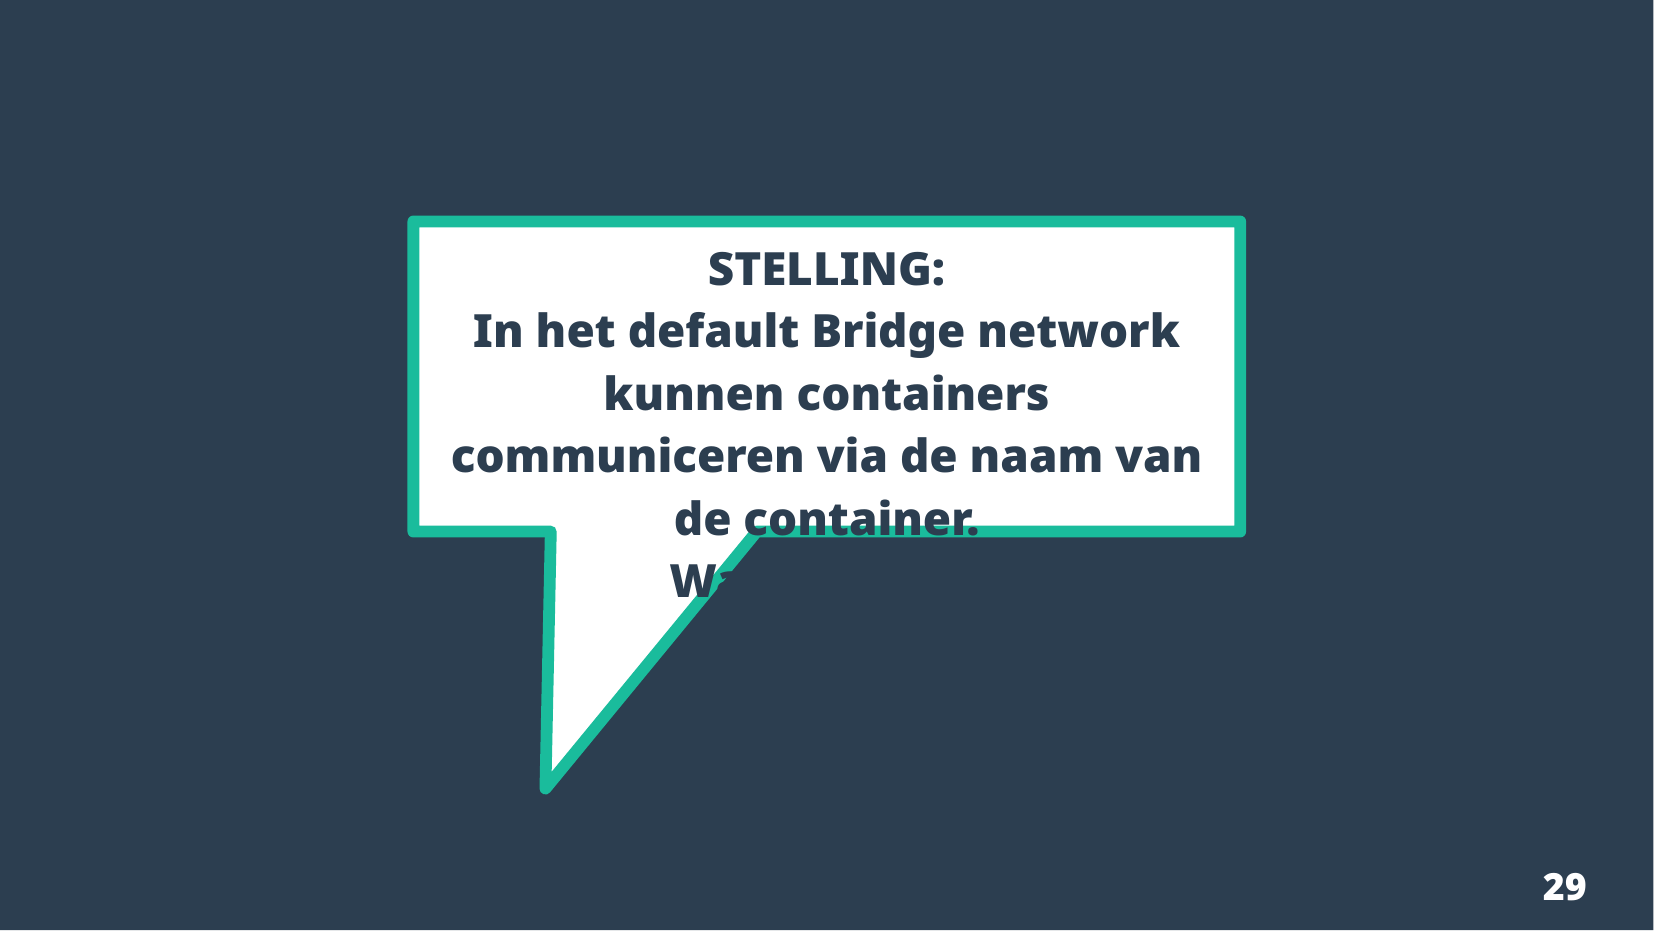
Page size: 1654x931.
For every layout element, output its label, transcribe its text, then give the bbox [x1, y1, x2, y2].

title STELLING: In het default Bridge network kunnen containers communiceren via de naam van de container. Waar of niet? [442, 236, 1211, 502]
